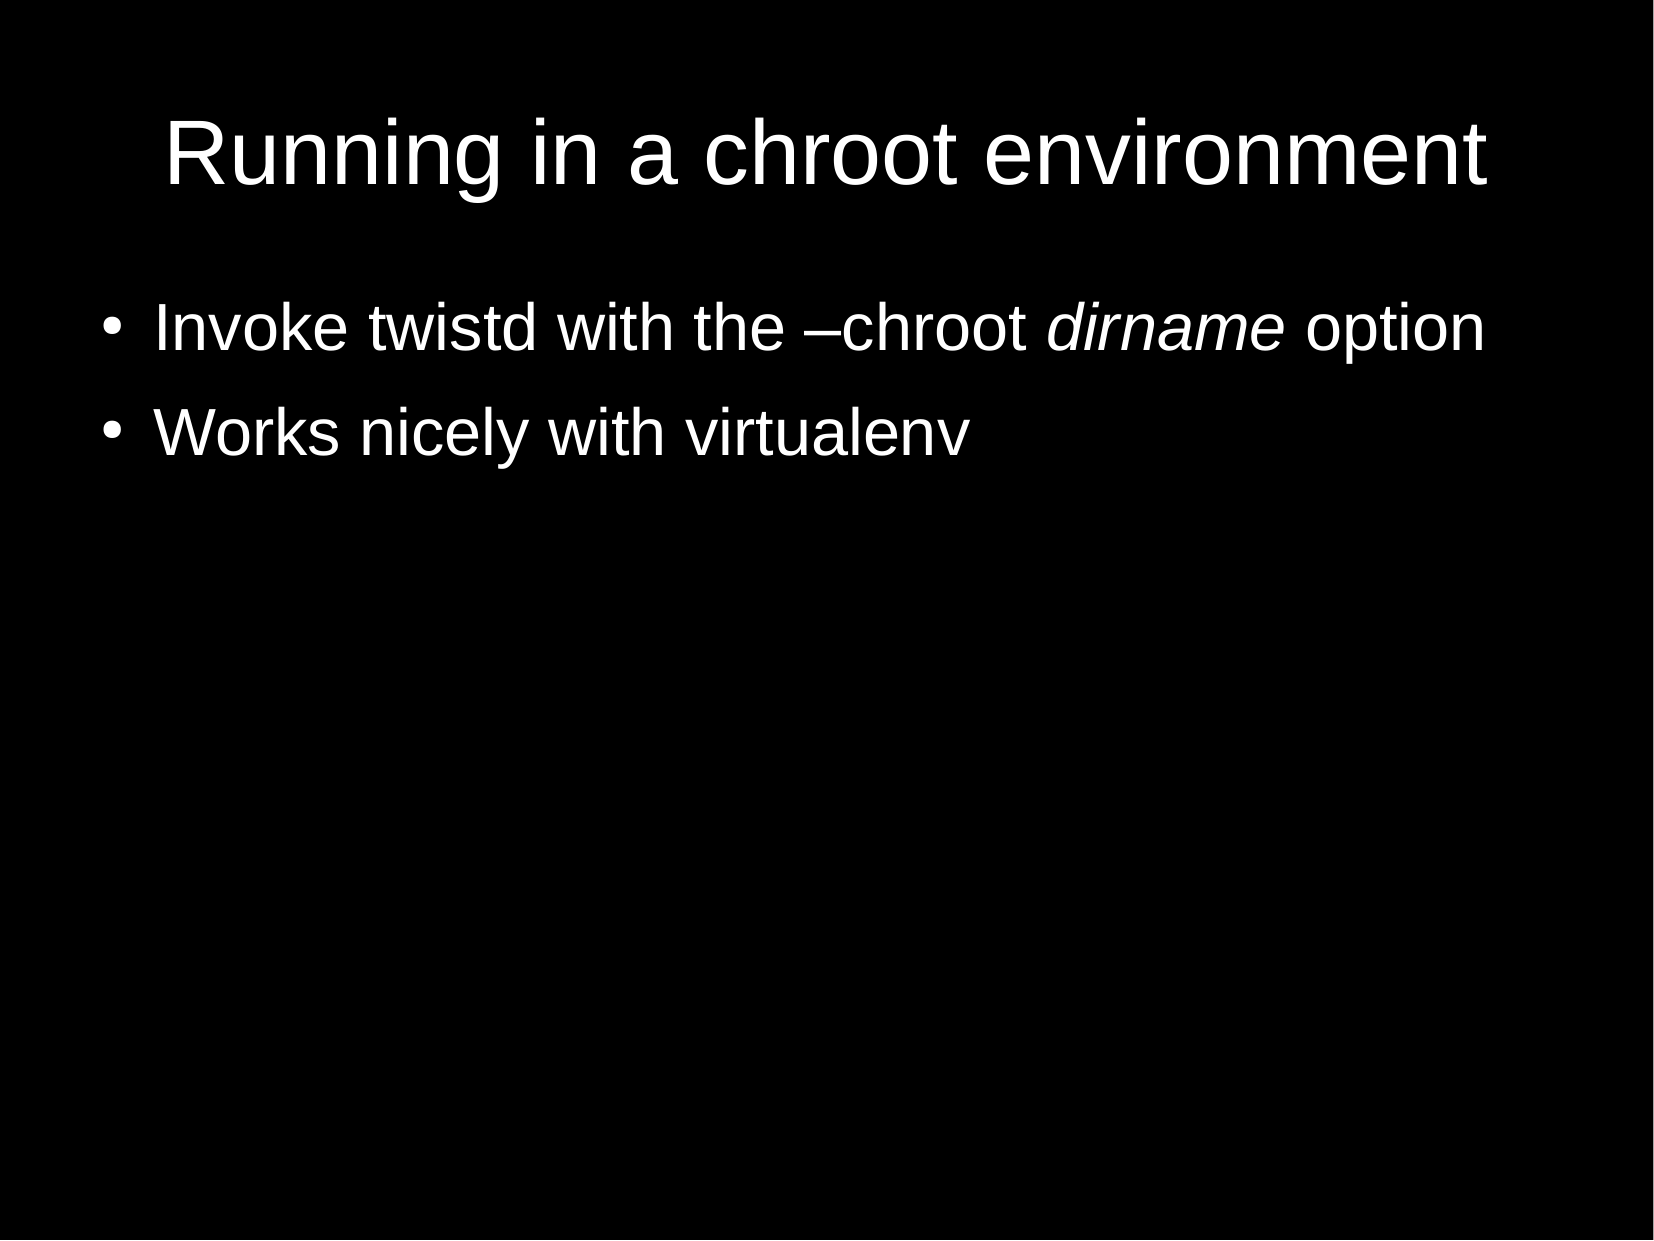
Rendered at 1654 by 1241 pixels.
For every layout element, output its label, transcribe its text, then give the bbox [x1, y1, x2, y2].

list Invoke twistd with the –chroot dirname option Works nicely with virtualenv [82, 290, 1571, 1094]
title Running in a chroot environment [82, 56, 1571, 250]
